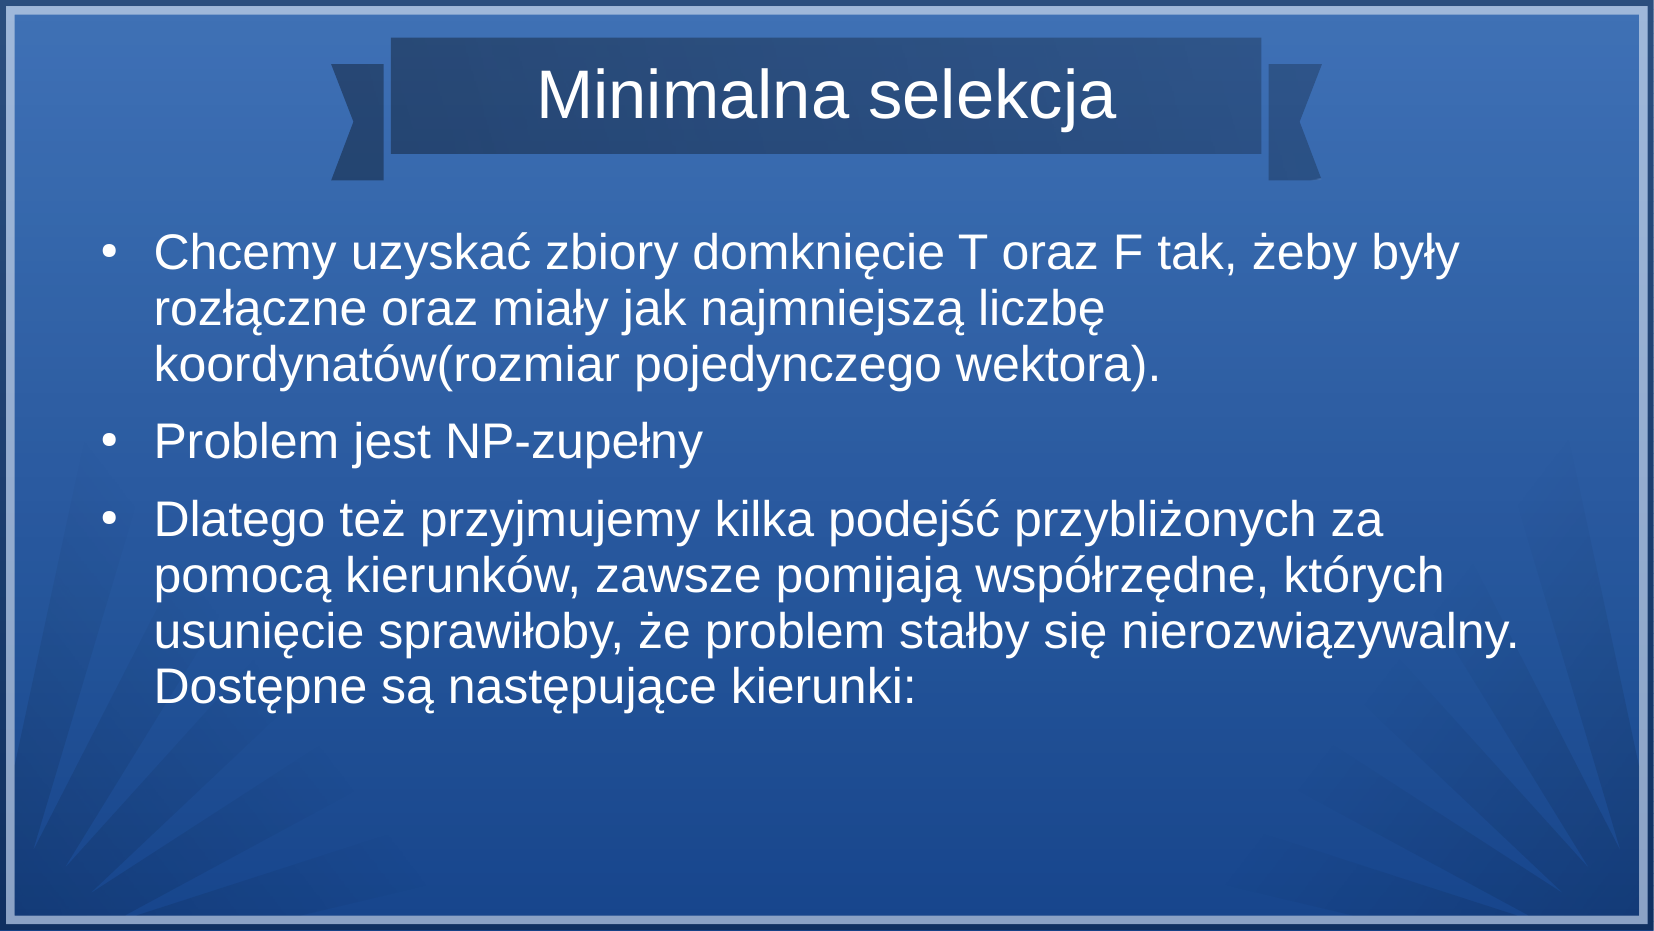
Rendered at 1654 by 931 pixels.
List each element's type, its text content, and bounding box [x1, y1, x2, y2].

title Minimalna selekcja [389, 35, 1264, 154]
list Chcemy uzyskać zbiory domknięcie T oraz F tak, żeby były rozłączne oraz miały jak najmniejszą liczbę koordynatów(rozmiar pojedynczego wektora). Problem jest NP-zupełny Dlatego też przyjmujemy kilka podejść przybliżonych za pomocą kierunków, zawsze pomijają współrzędne, których usunięcie sprawiłoby, że problem stałby się nierozwiązywalny. Dostępne są następujące kierunki: [82, 224, 1571, 848]
